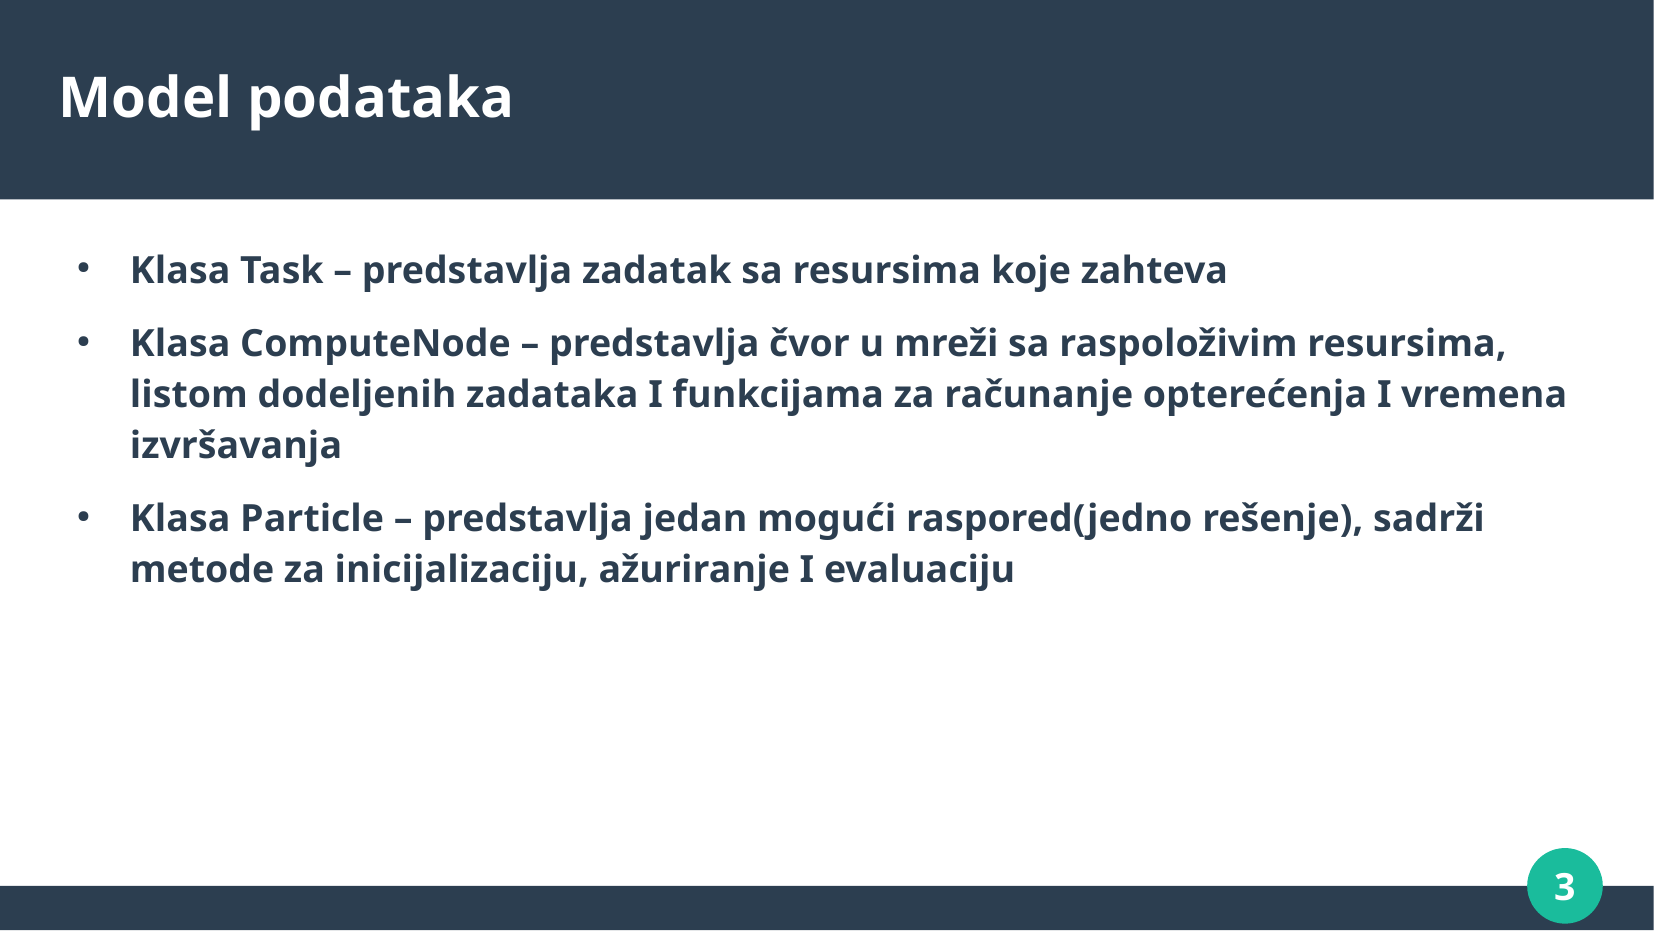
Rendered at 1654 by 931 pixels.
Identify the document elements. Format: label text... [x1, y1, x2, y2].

title Model podataka [59, 37, 1595, 155]
list Klasa Task – predstavlja zadatak sa resursima koje zahteva Klasa ComputeNode – predstavlja čvor u mreži sa raspoloživim resursima, listom dodeljenih zadataka I funkcijama za računanje opterećenja I vremena izvršavanja Klasa Particle – predstavlja jedan mogući raspored(jedno rešenje), sadrži metode za inicijalizaciju, ažuriranje I evaluaciju [59, 243, 1595, 864]
